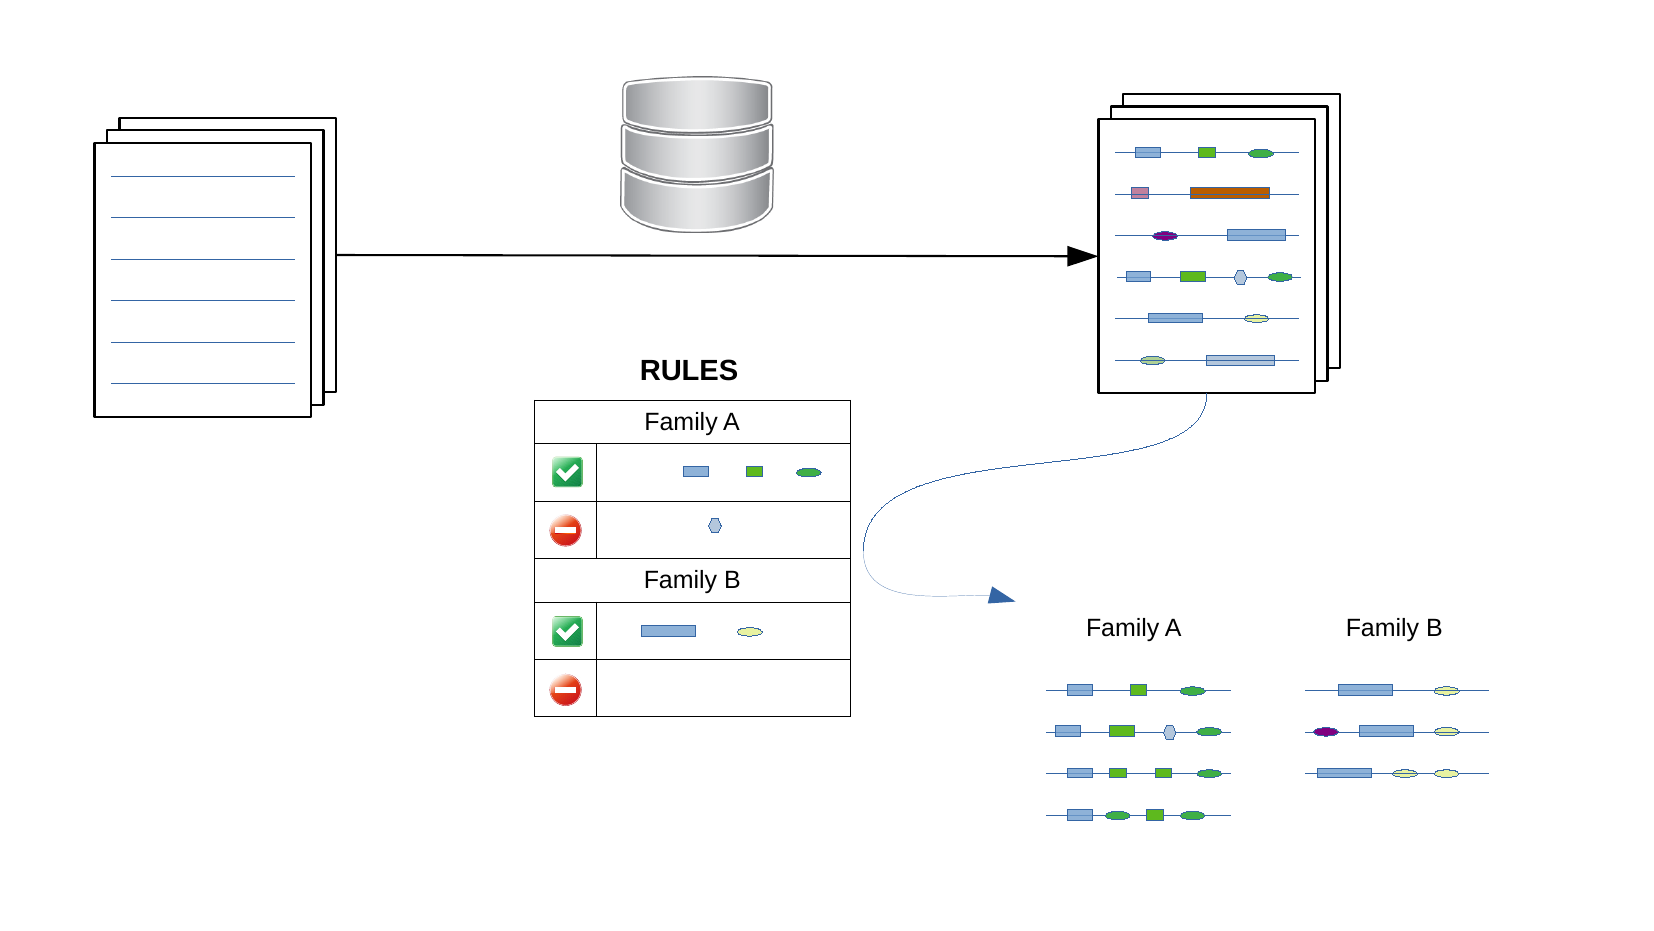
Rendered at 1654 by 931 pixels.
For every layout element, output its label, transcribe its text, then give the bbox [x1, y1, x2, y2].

text_box [1146, 809, 1164, 821]
table_header Family A [535, 401, 850, 443]
text_box [1067, 768, 1093, 778]
text_box [1359, 725, 1414, 737]
picture [620, 76, 774, 233]
text_box [1434, 686, 1459, 690]
text_box [1109, 725, 1135, 737]
text_box [1180, 811, 1206, 820]
text_box [94, 118, 336, 417]
text_box [1338, 684, 1393, 696]
table_cell [535, 502, 596, 558]
text_box [1098, 94, 1340, 394]
picture [543, 667, 589, 713]
text_box [1105, 811, 1131, 820]
text_box [1067, 684, 1093, 696]
text_box Family B [1331, 605, 1477, 650]
text_box [1434, 691, 1460, 696]
table_cell [597, 660, 850, 716]
text_box [1434, 727, 1460, 732]
table_cell [535, 603, 596, 659]
table_cell [597, 603, 850, 659]
table_cell [597, 444, 850, 501]
text_box [1130, 684, 1147, 696]
text_box [1313, 727, 1339, 737]
text_box [1196, 769, 1222, 778]
text_box [1317, 768, 1372, 778]
text_box [641, 625, 696, 637]
table_cell [535, 660, 596, 716]
picture [543, 608, 591, 656]
text_box [737, 627, 763, 637]
text_box [1392, 774, 1418, 778]
text_box [1109, 768, 1127, 778]
text_box Family A [1071, 605, 1197, 649]
text_box [1180, 686, 1206, 696]
text_box [1196, 727, 1222, 736]
text_box [1155, 768, 1172, 778]
text_box [1055, 725, 1081, 737]
table_cell [535, 444, 596, 501]
table_cell [597, 502, 850, 558]
text_box RULES [598, 346, 780, 394]
text_box [1392, 769, 1417, 773]
text_box [1163, 725, 1176, 740]
text_box [1067, 809, 1093, 821]
table_cell Family B [535, 559, 850, 602]
text_box [1434, 769, 1460, 778]
